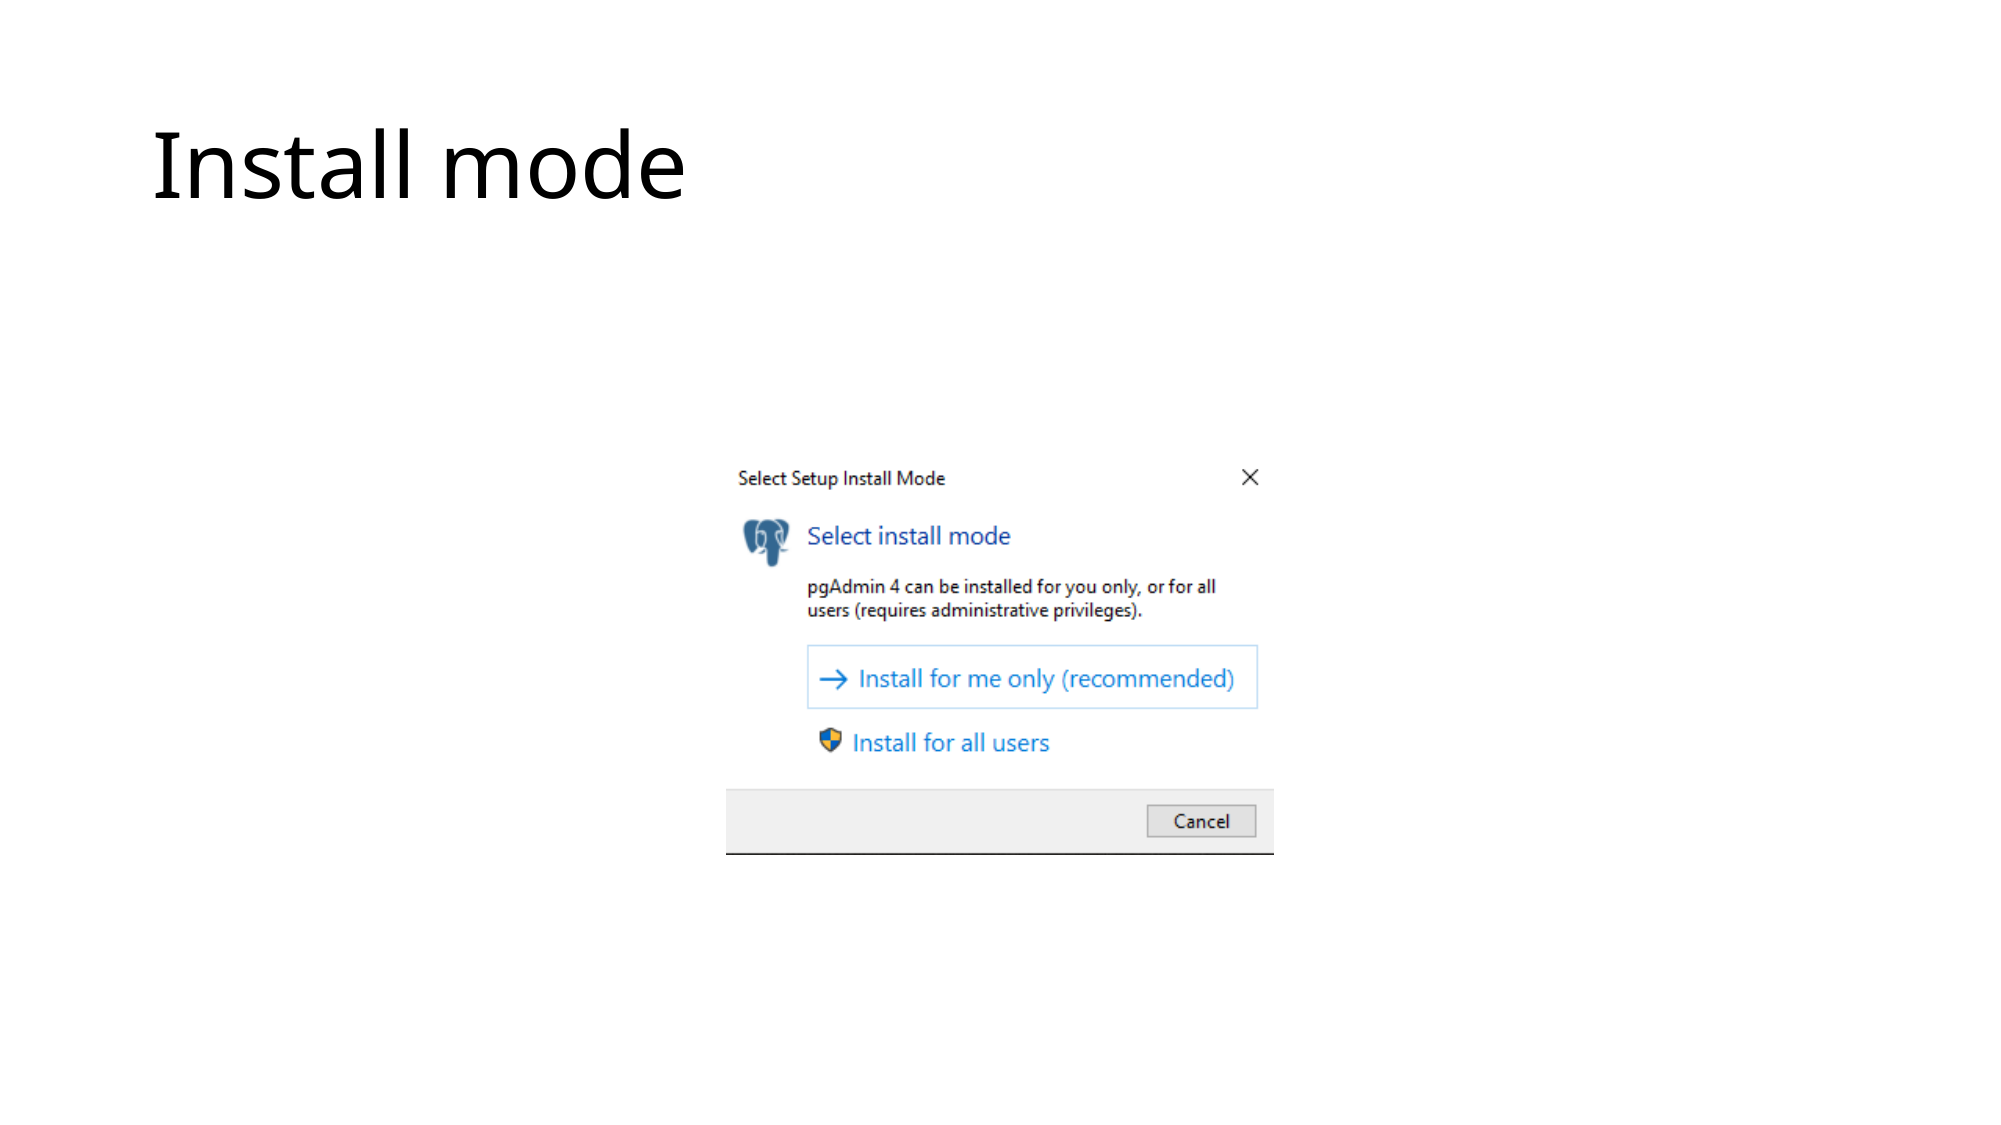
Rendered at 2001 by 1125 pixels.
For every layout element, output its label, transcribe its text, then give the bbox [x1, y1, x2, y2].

title Install mode [137, 59, 1863, 278]
picture [726, 457, 1274, 855]
